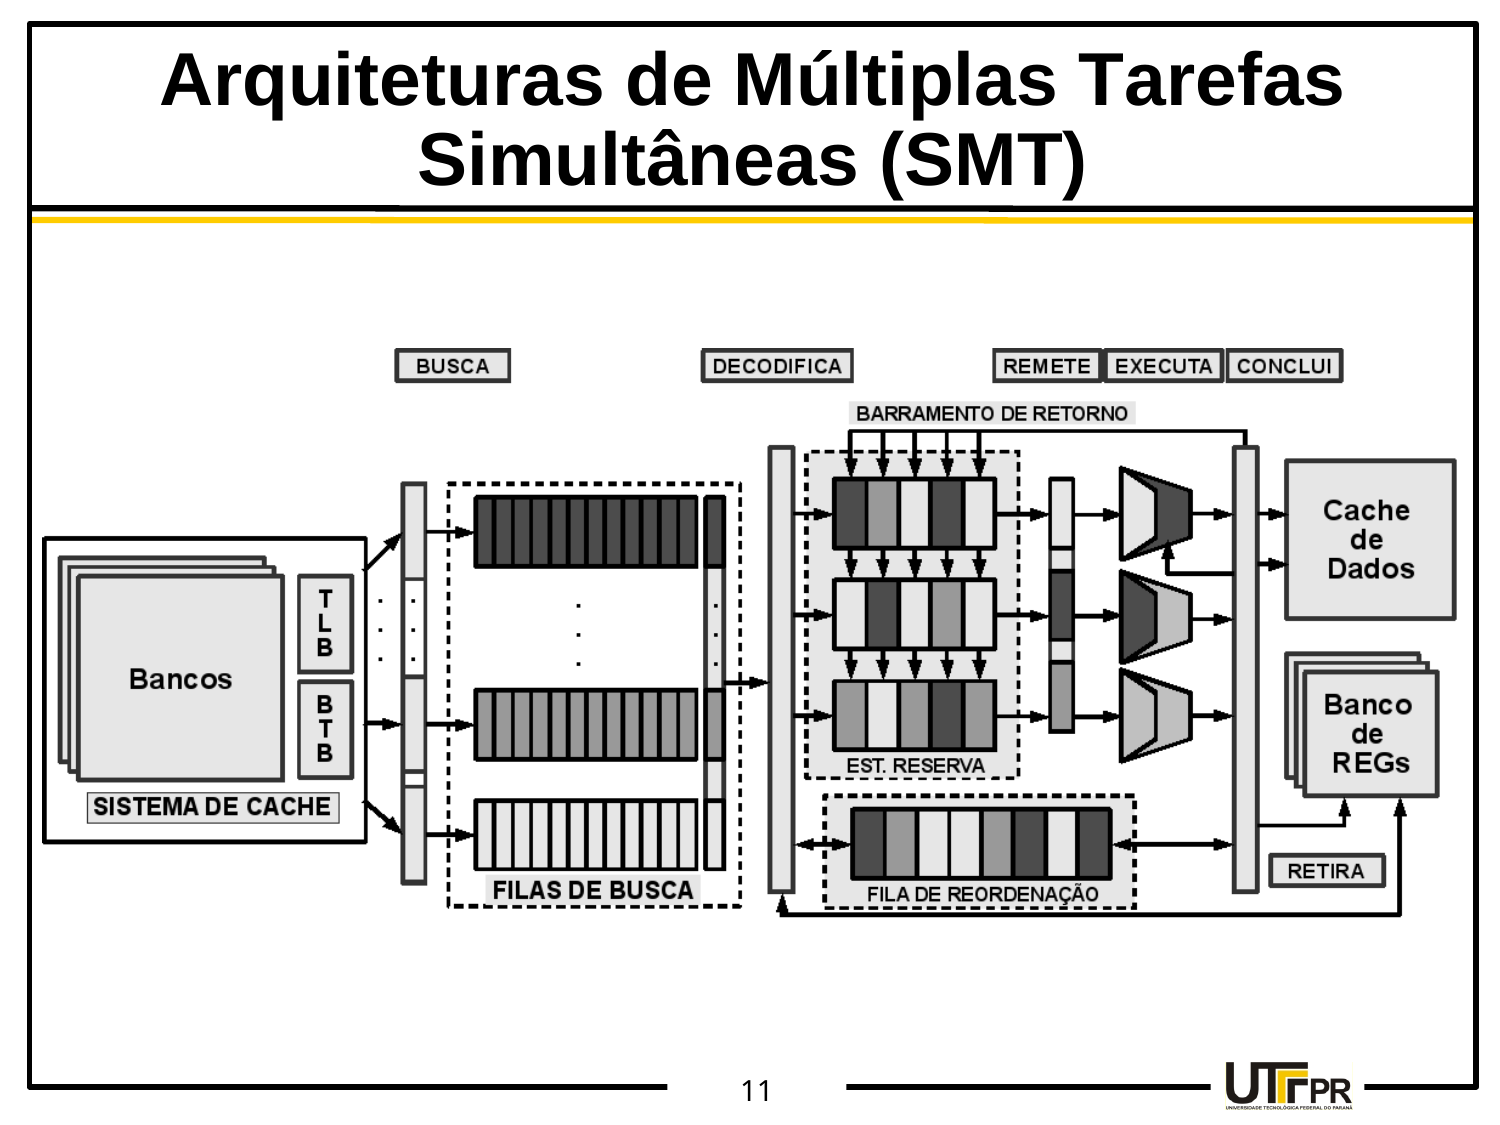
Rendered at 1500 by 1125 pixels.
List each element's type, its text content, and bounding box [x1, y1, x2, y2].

title Arquiteturas de Múltiplas Tarefas Simultâneas (SMT) [29, 39, 1477, 204]
picture [42, 348, 1458, 927]
picture [1225, 1062, 1353, 1110]
